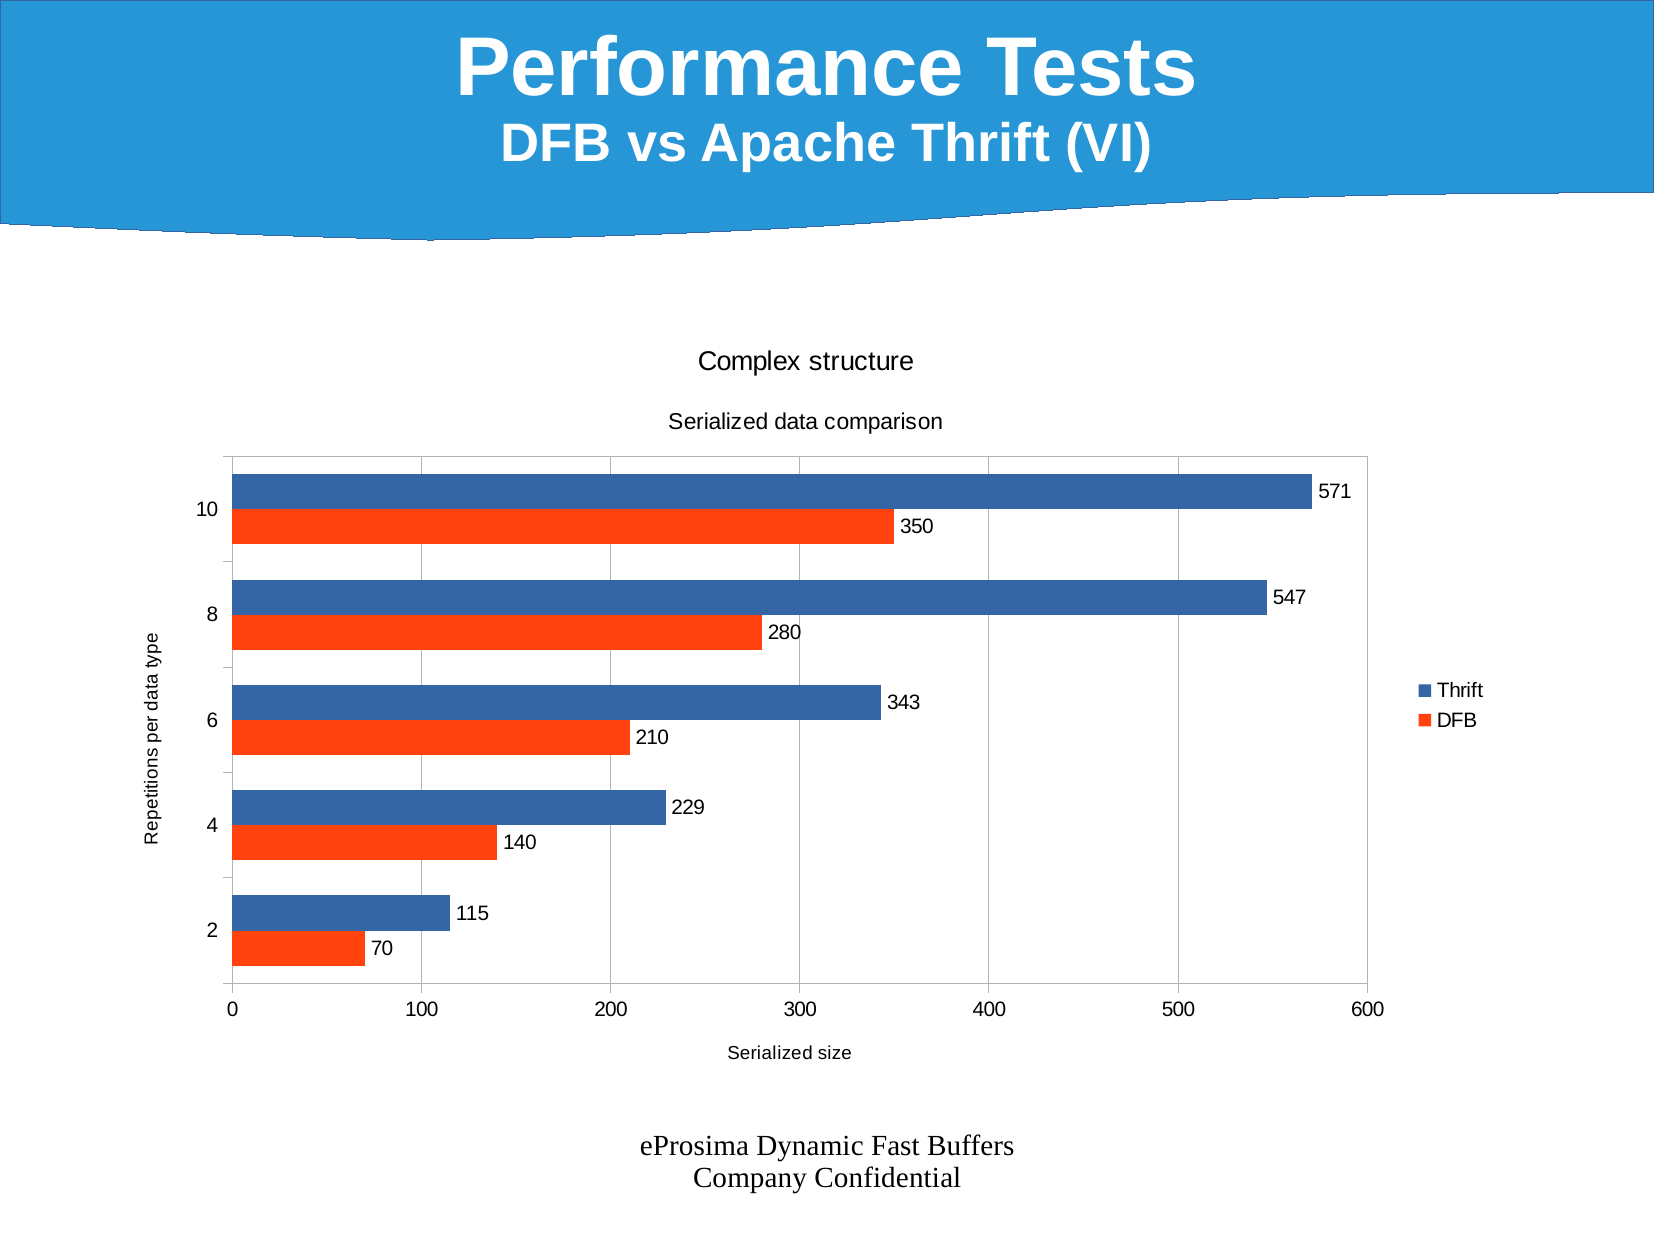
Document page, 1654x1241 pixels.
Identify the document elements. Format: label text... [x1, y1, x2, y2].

text_box Performance Tests DFB vs Apache Thrift (VI) [0, 0, 1654, 241]
chart [108, 315, 1504, 1096]
